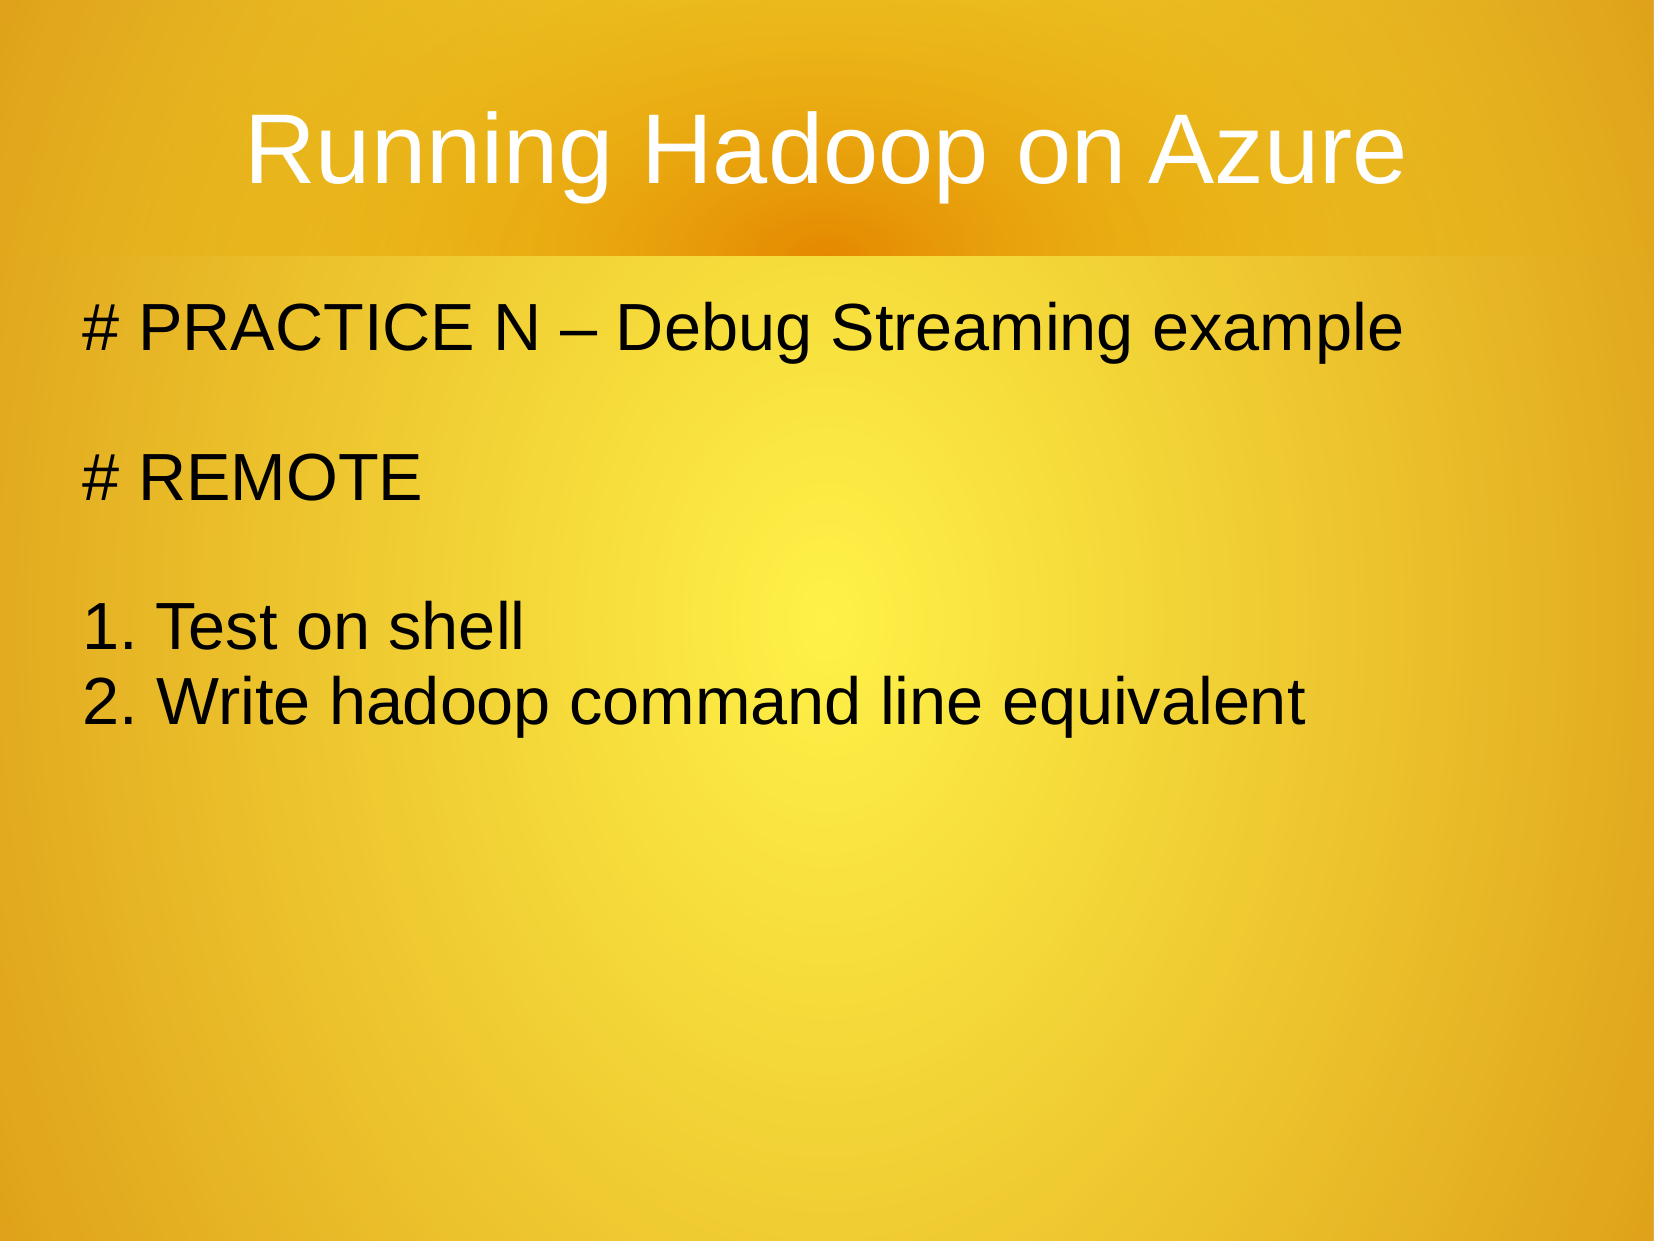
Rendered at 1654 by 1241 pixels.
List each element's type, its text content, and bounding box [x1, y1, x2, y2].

title Running Hadoop on Azure [82, 47, 1571, 252]
subtitle # PRACTICE N – Debug Streaming example # REMOTE 1. Test on shell 2. Write hadoop command line equivalent [82, 290, 1571, 1010]
